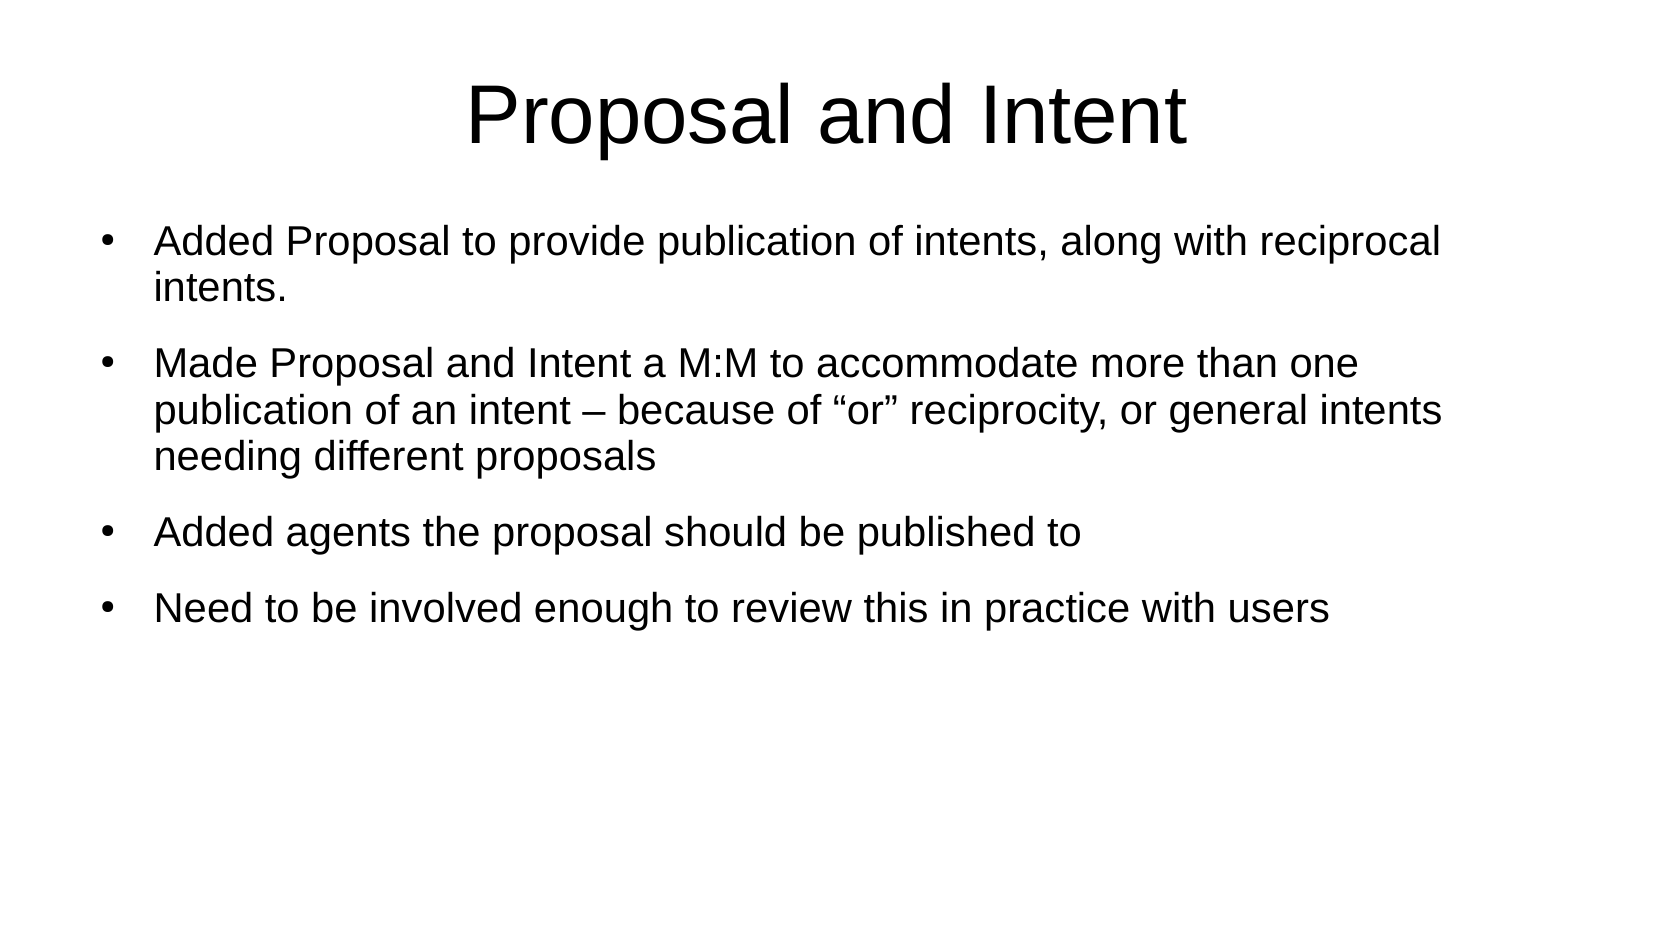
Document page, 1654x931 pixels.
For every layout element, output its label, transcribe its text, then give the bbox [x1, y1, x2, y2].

list Added Proposal to provide publication of intents, along with reciprocal intents. Made Proposal and Intent a M:M to accommodate more than one publication of an intent – because of “or” reciprocity, or general intents needing different proposals Added agents the proposal should be published to Need to be involved enough to review this in practice with users [82, 217, 1571, 856]
title Proposal and Intent [82, 37, 1571, 193]
